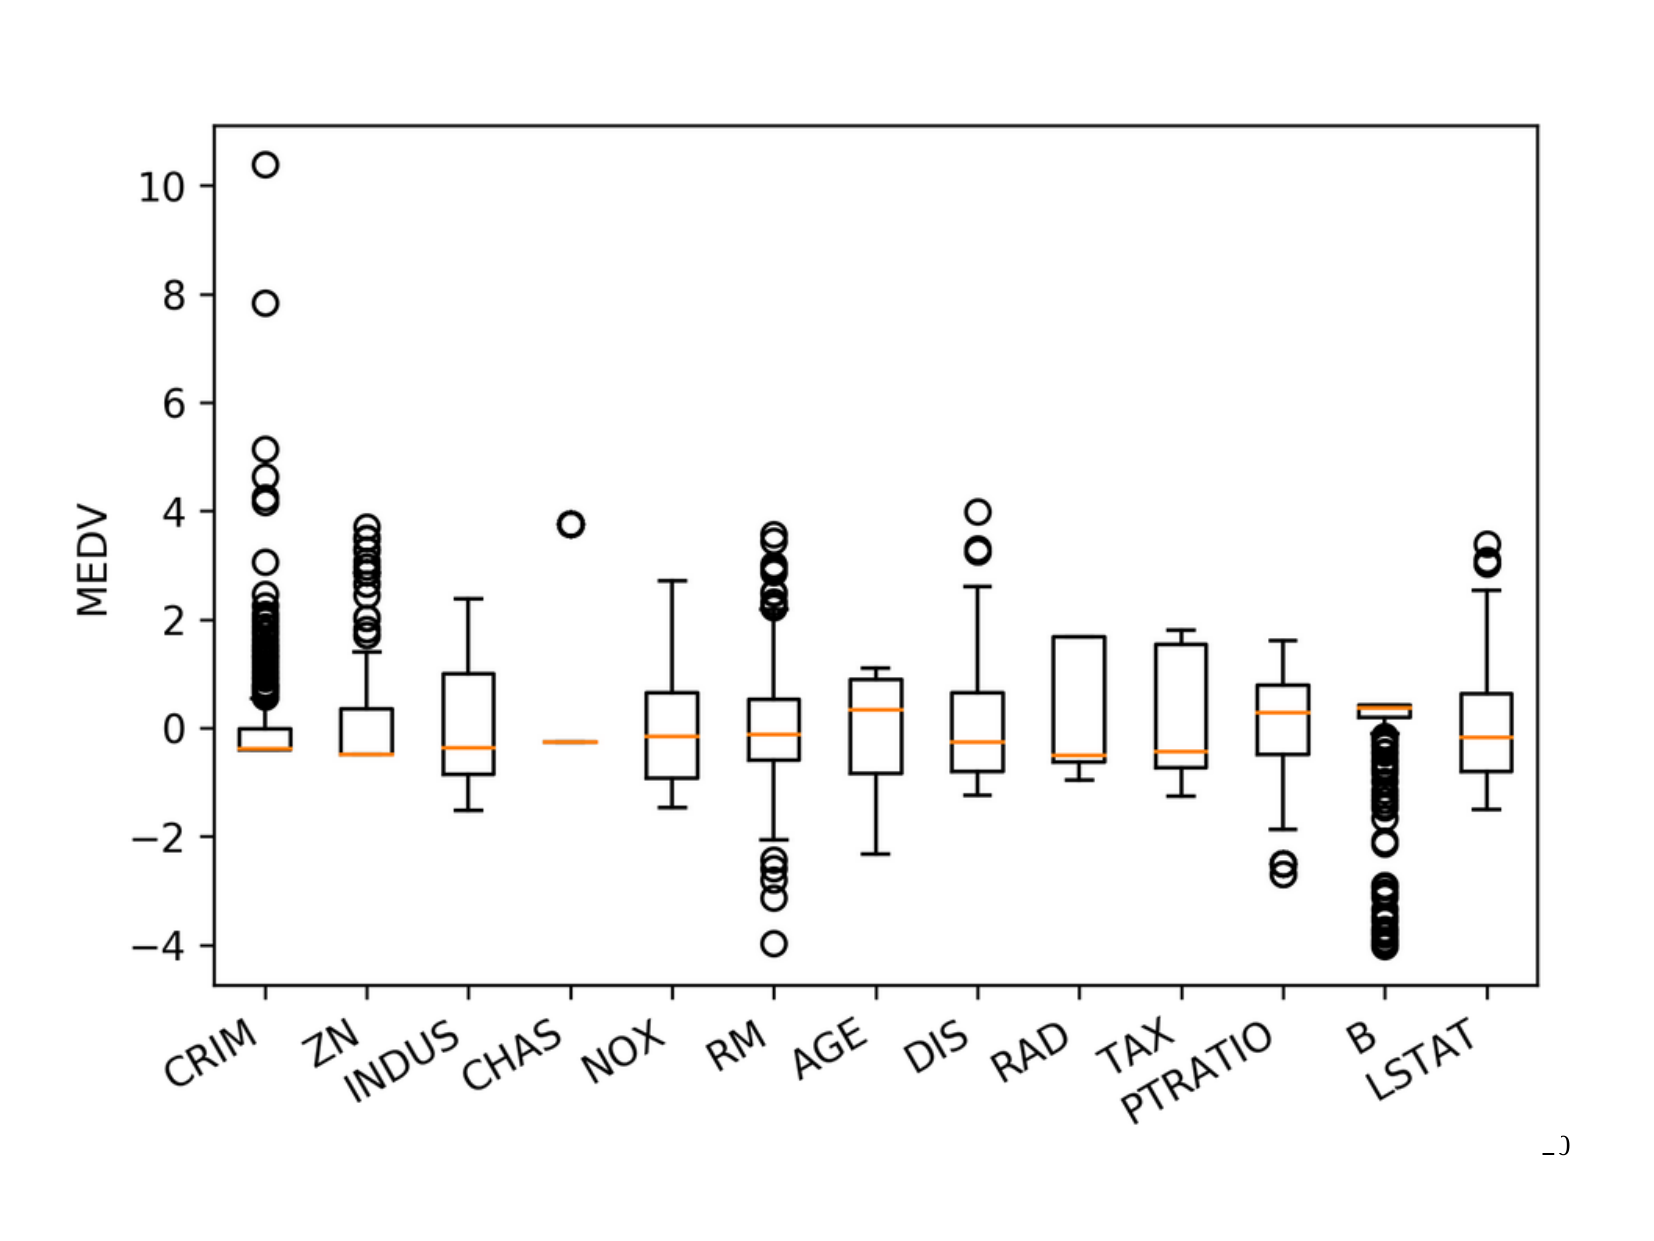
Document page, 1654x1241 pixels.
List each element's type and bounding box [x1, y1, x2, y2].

picture [74, 85, 1561, 1153]
